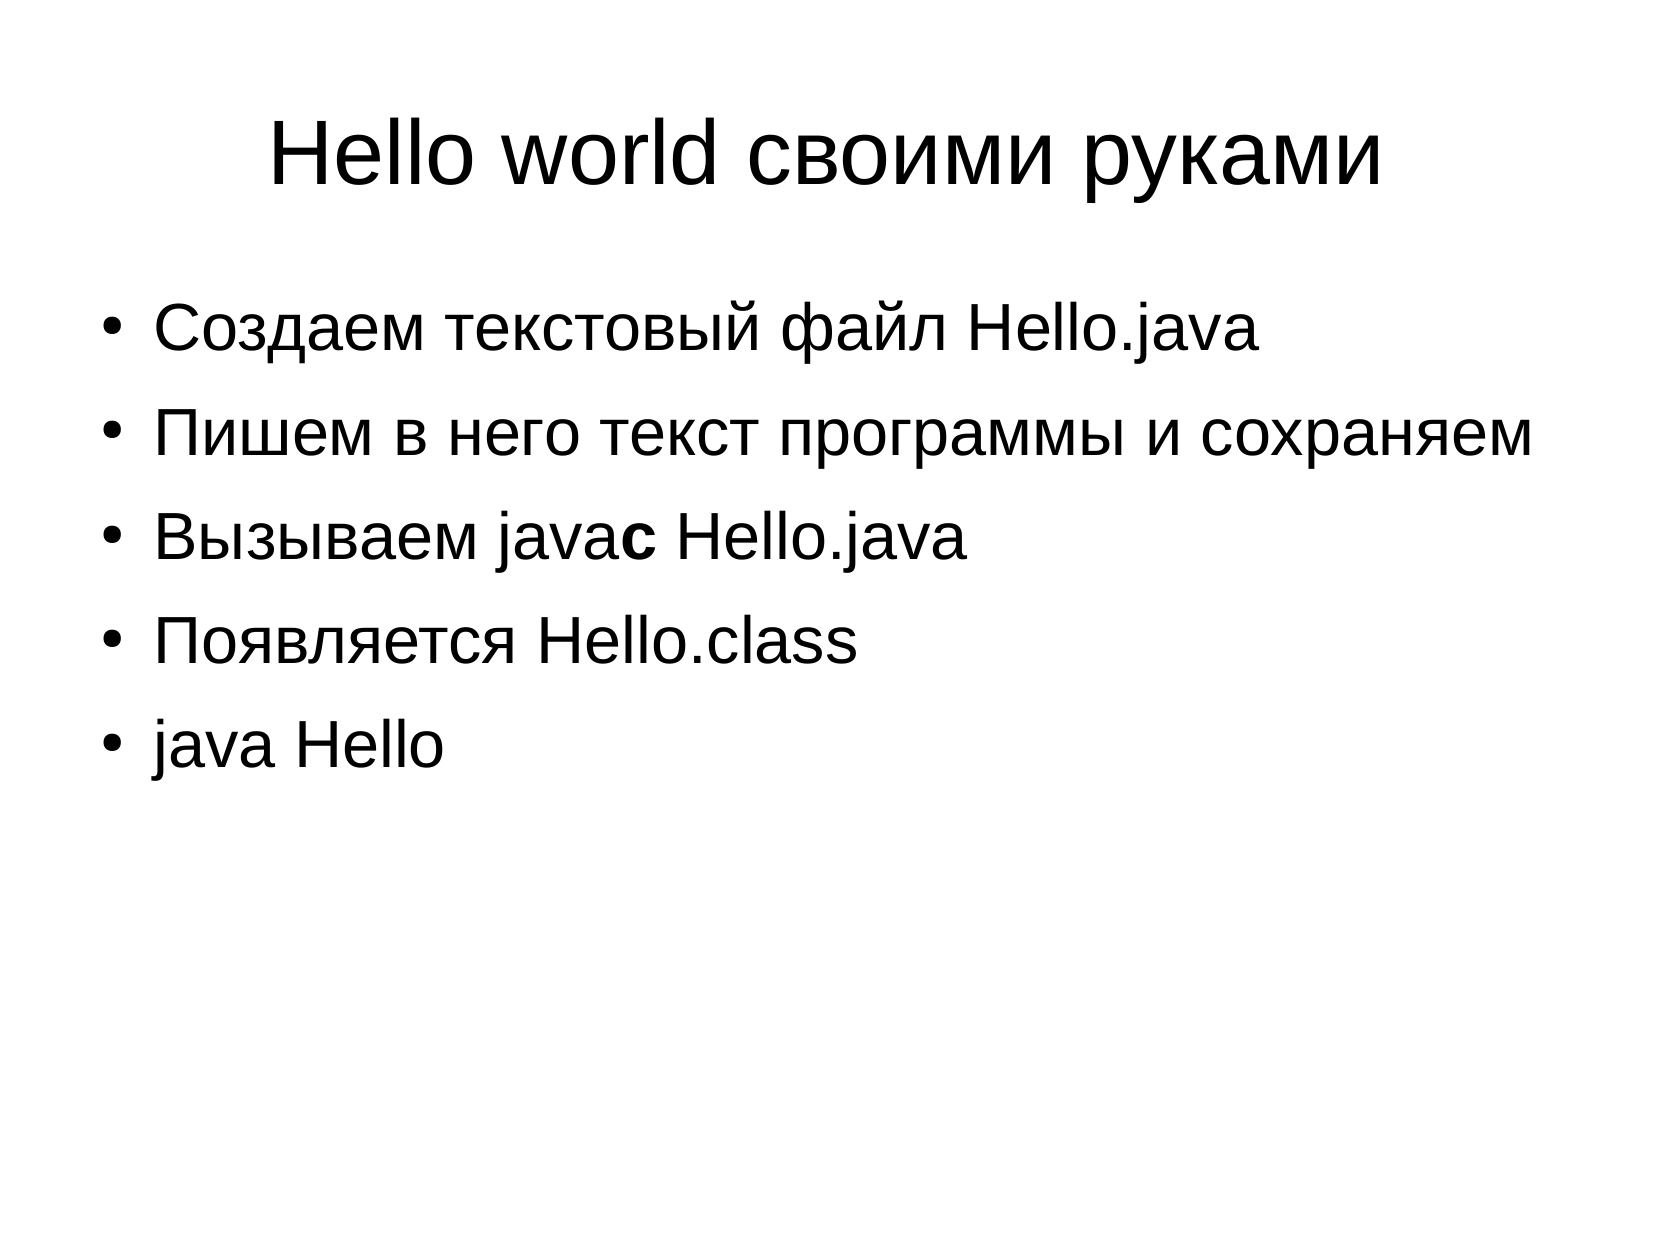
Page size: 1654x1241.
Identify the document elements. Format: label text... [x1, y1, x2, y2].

list Создаем текстовый файл Hello.java Пишем в него текст программы и сохраняем Вызываем javac Hello.java Появляется Hello.class java Hello [82, 290, 1571, 1010]
title Hello world своими руками [82, 49, 1571, 257]
